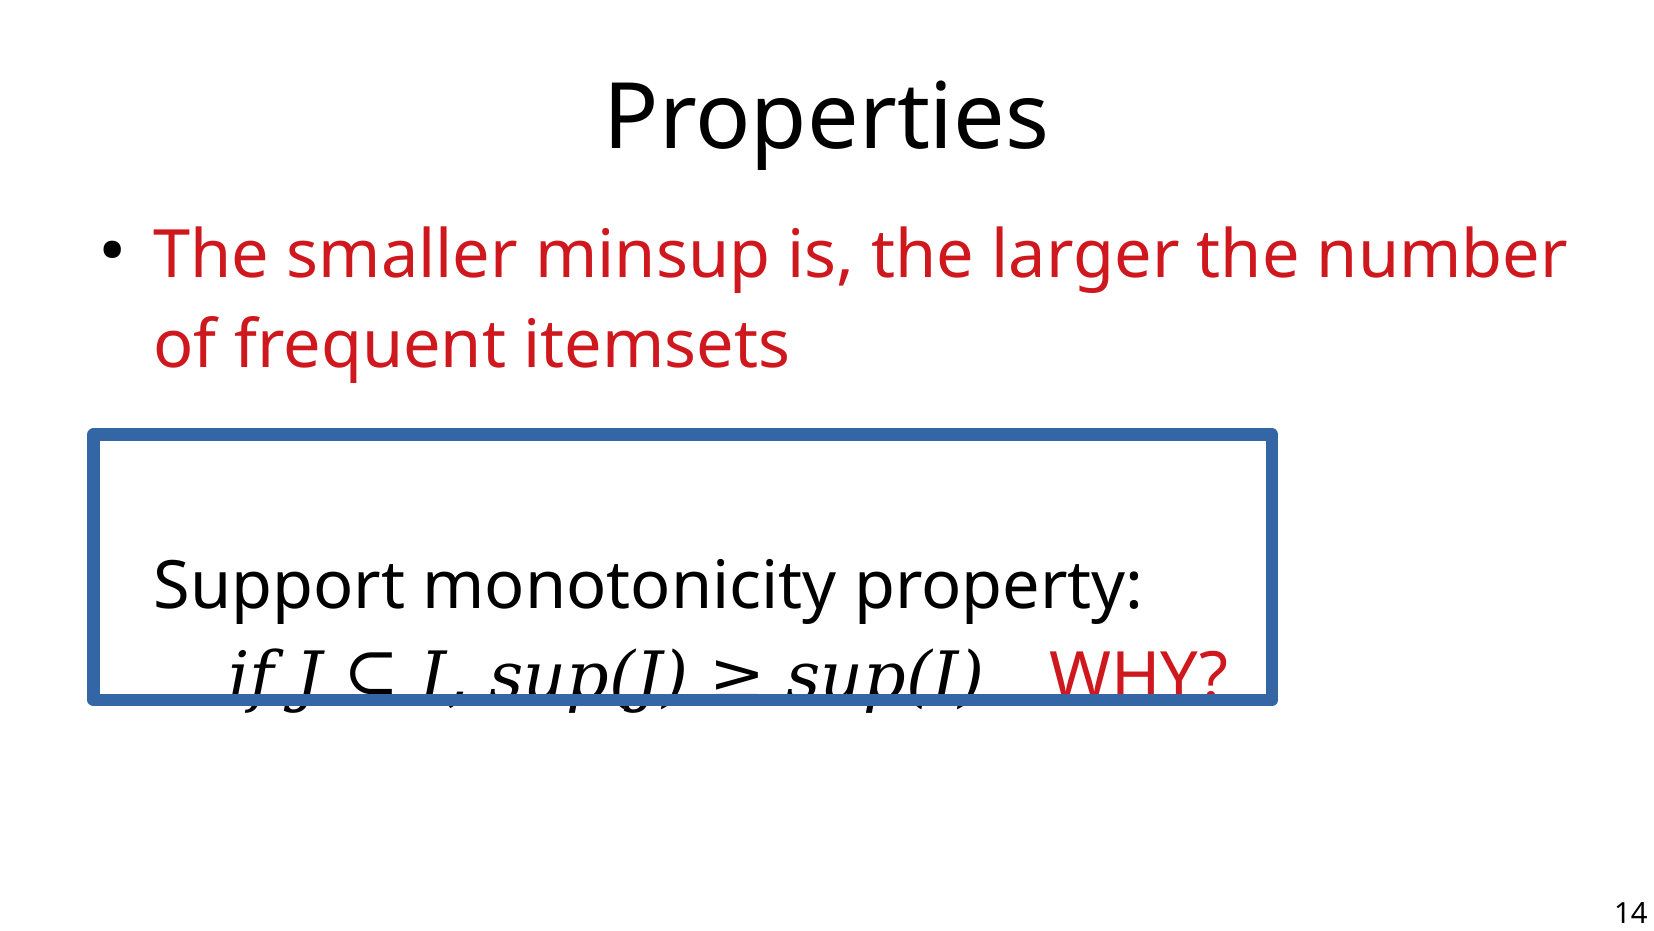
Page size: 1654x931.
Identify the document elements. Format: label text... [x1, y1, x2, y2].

list The smaller minsup is, the larger the number of frequent itemsets Support monotonicity property: if J ⊆ I, sup(J) ≥ sup(I) WHY? [82, 205, 1571, 869]
title Properties [82, 1, 1571, 205]
